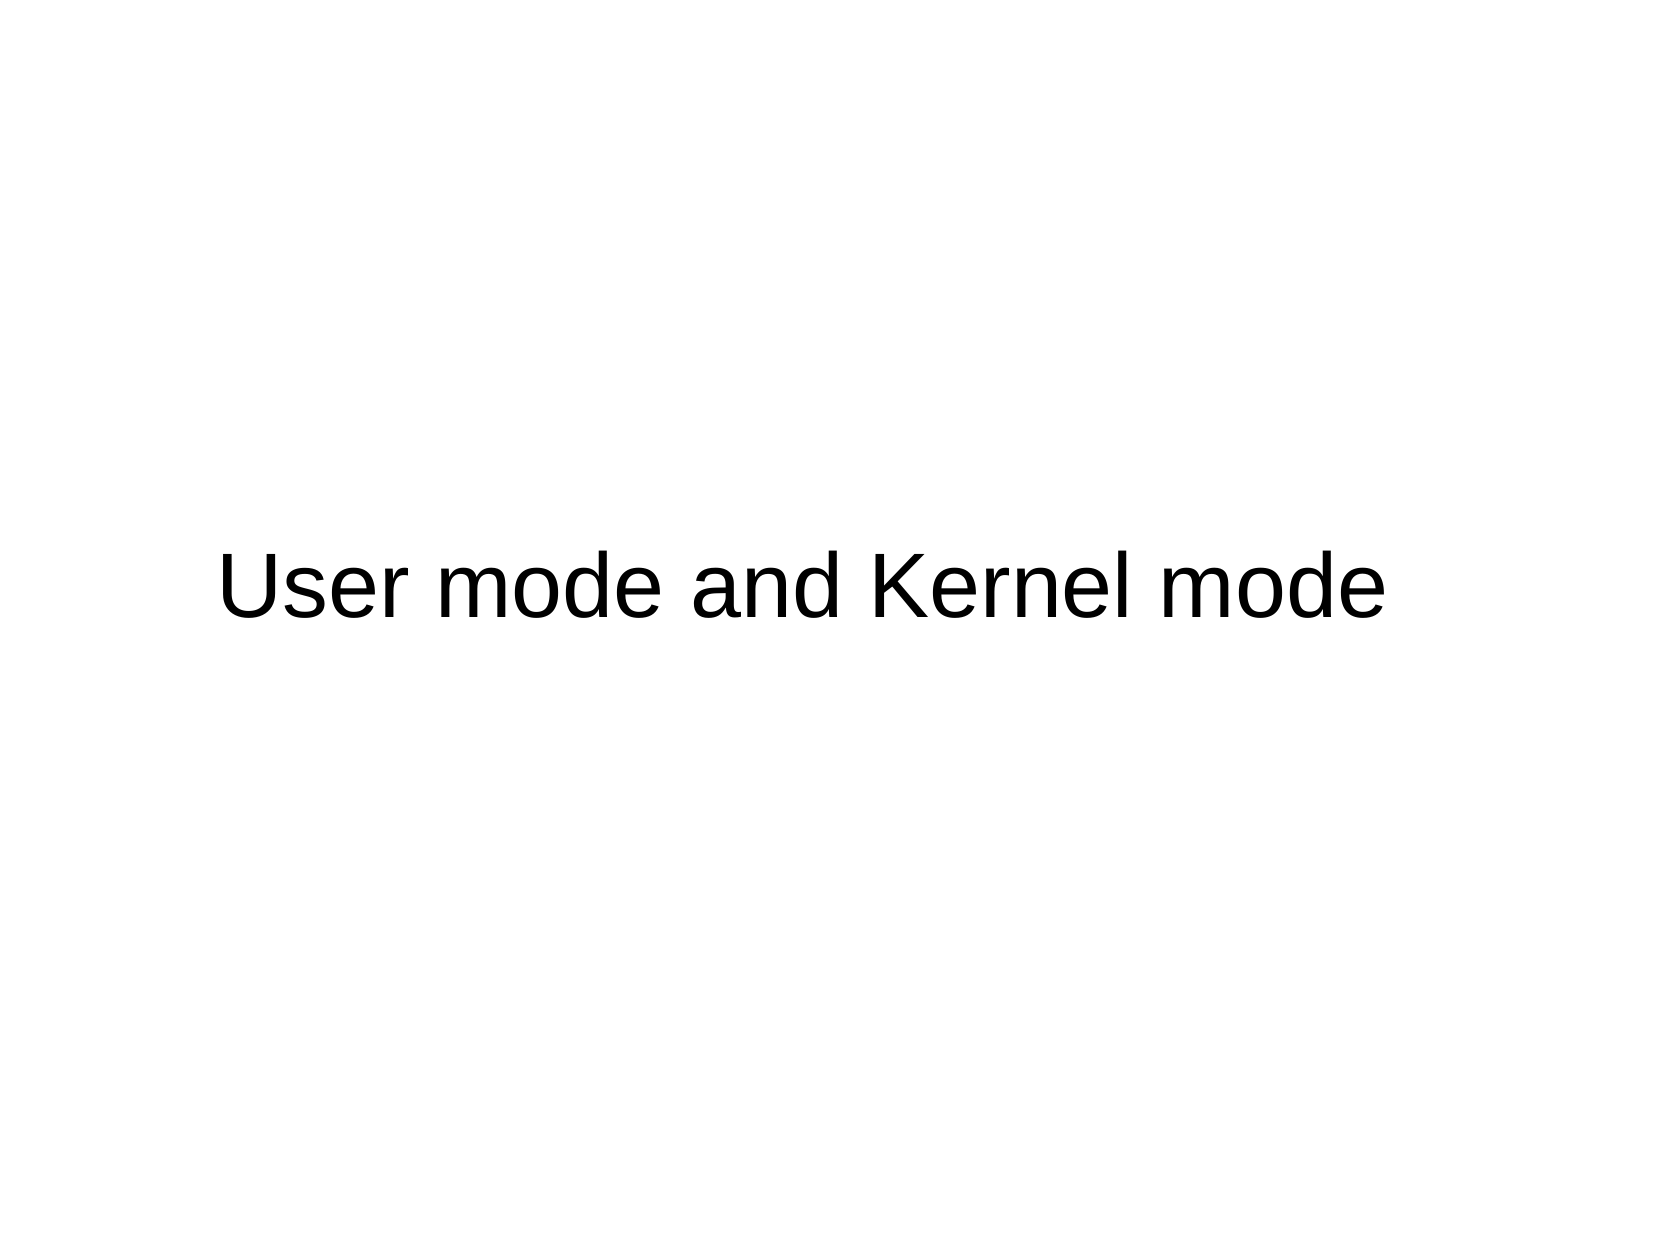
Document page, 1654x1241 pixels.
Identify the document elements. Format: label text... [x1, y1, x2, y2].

subtitle User mode and Kernel mode [59, 225, 1548, 945]
